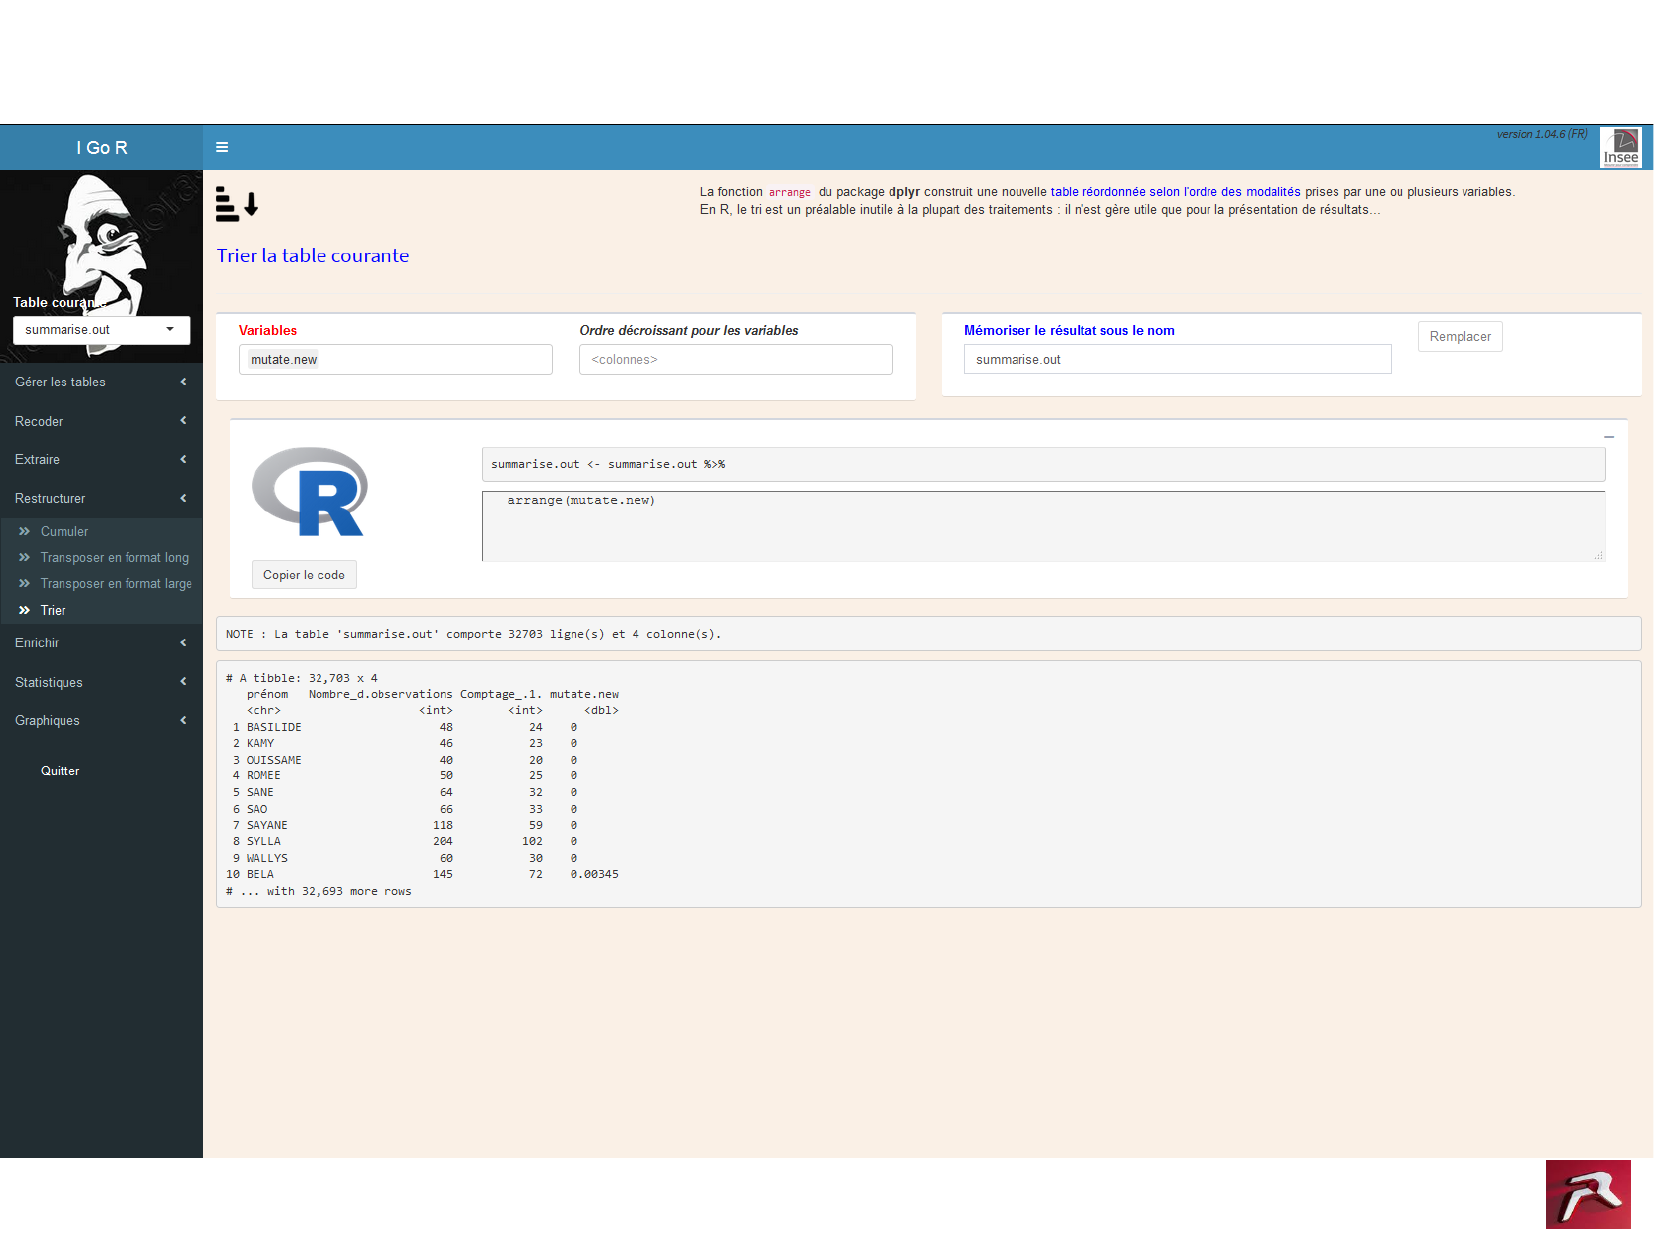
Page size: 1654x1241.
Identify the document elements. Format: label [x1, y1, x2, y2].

picture [0, 124, 1654, 1158]
picture [1546, 1160, 1631, 1229]
